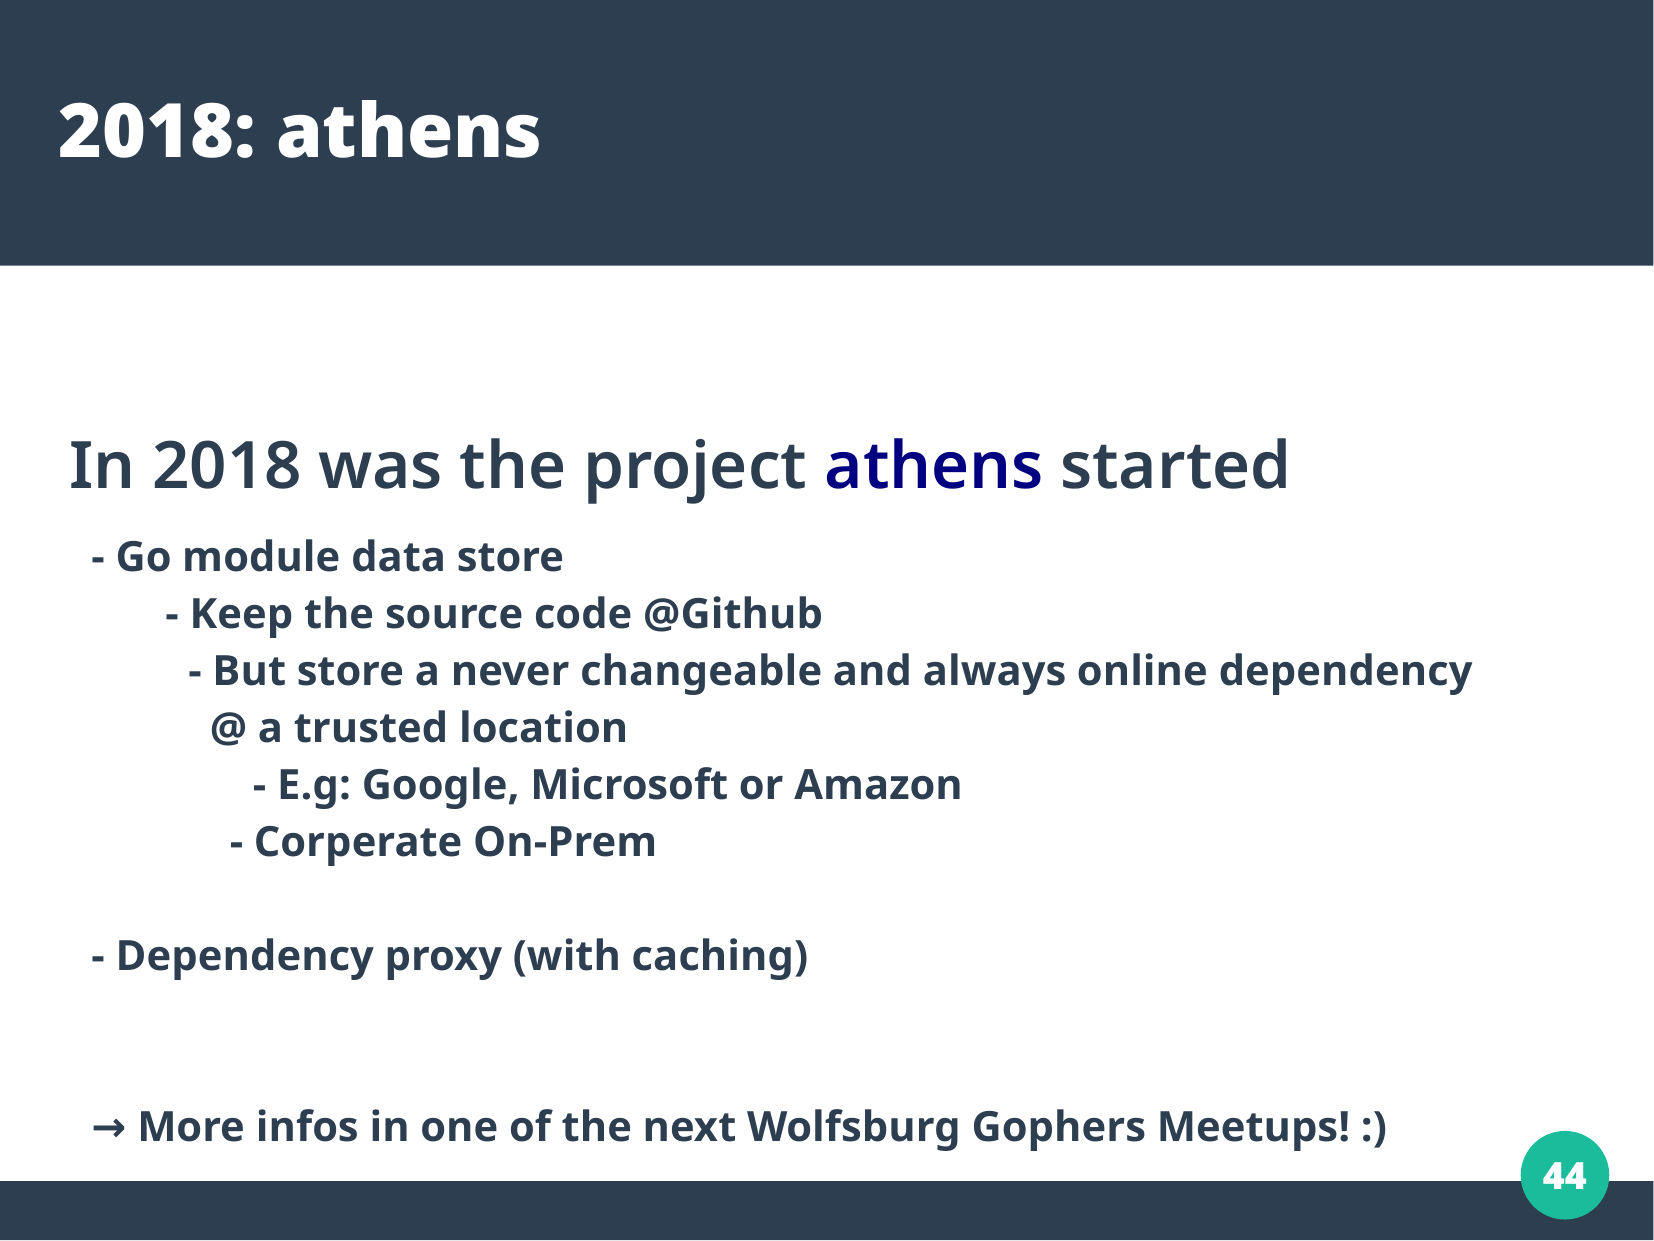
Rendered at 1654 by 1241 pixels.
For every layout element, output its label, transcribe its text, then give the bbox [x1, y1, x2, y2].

list In 2018 was the project athens started [0, 301, 1548, 508]
text_box - Go module data store - Keep the source code @Github - But store a never changeable and always online dependency @ a trusted location - E.g: Google, Microsoft or Amazon - Corperate On-Prem - Dependency proxy (with caching) → More infos in one of the next Wolfsburg Gophers Meetups! :) [76, 519, 1571, 1165]
title 2018: athens [59, 49, 1595, 207]
